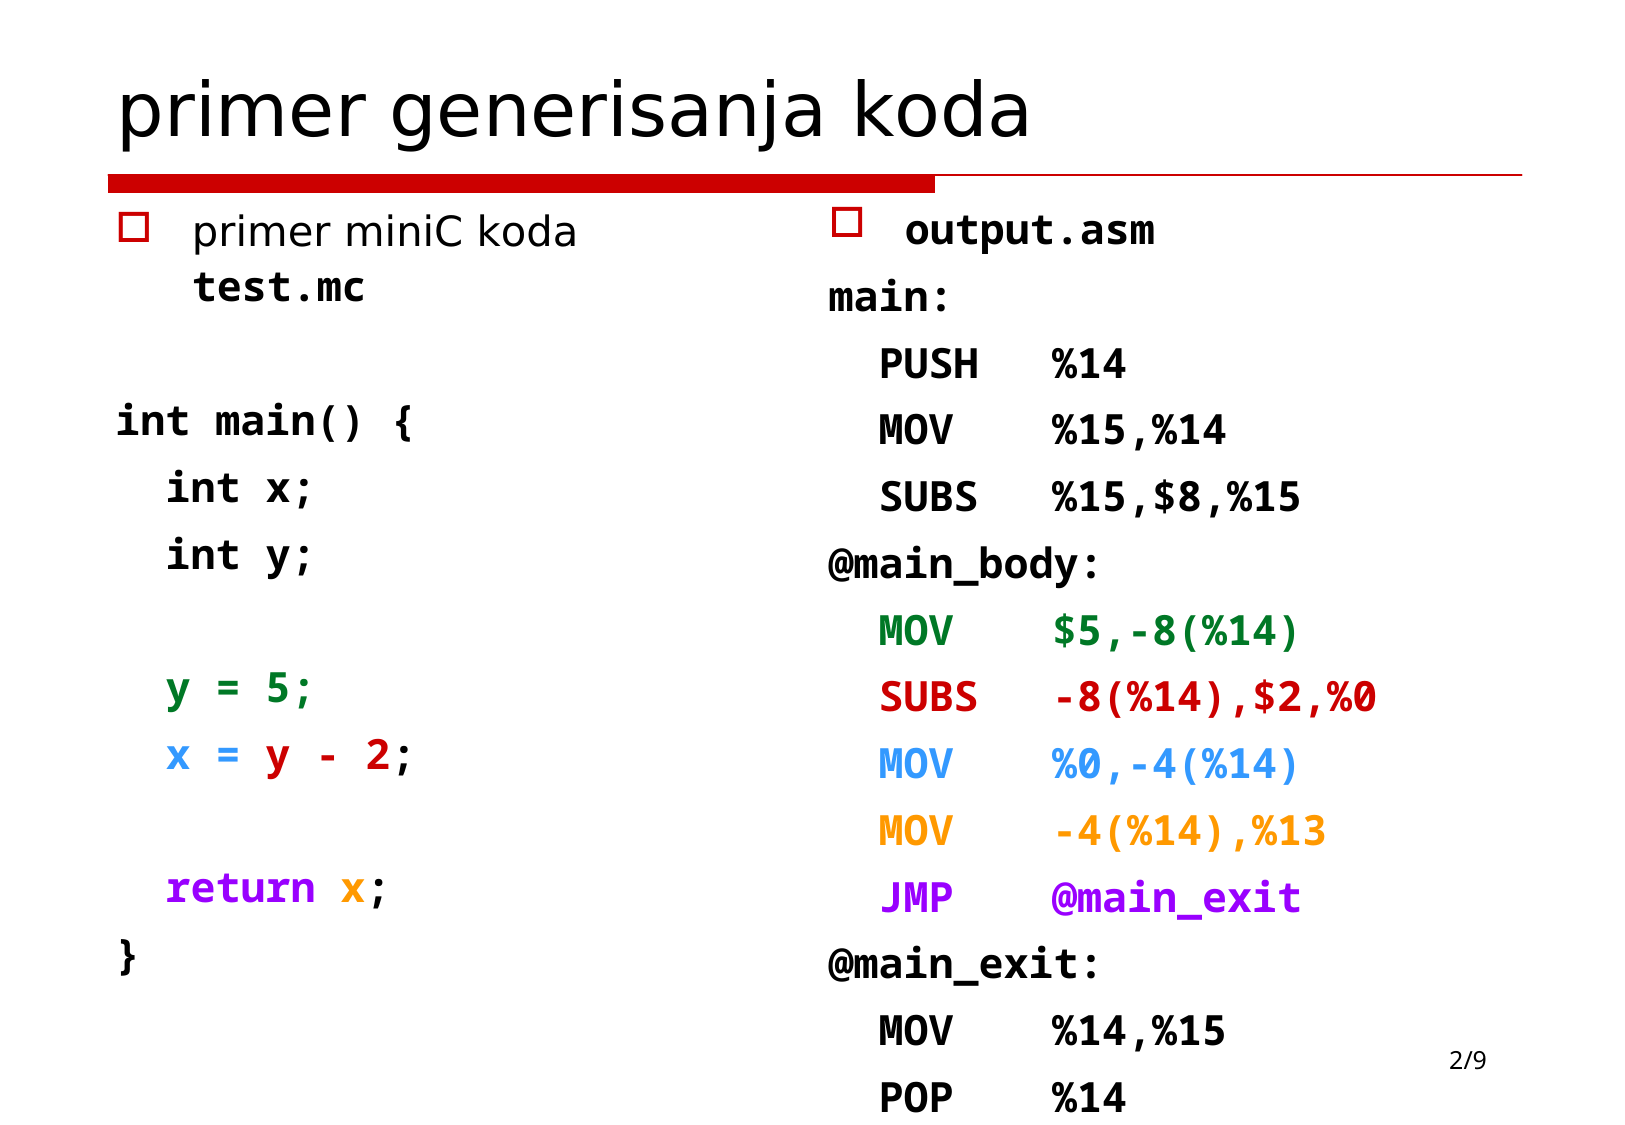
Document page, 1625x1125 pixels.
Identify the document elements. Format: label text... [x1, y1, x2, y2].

list output.asm main: PUSH %14 MOV %15,%14 SUBS %15,$8,%15 @main_body: MOV $5,-8(%14) SUBS -8(%14),$2,%0 MOV %0,-4(%14) MOV -4(%14),%13 JMP @main_exit @main_exit: MOV %14,%15 POP %14 RET [828, 200, 1522, 1084]
list primer miniC koda test.mc int main() { int x; int y; y = 5; x = y - 2; return x; } [100, 200, 794, 1037]
title primer generisanja koda [101, 49, 1523, 162]
